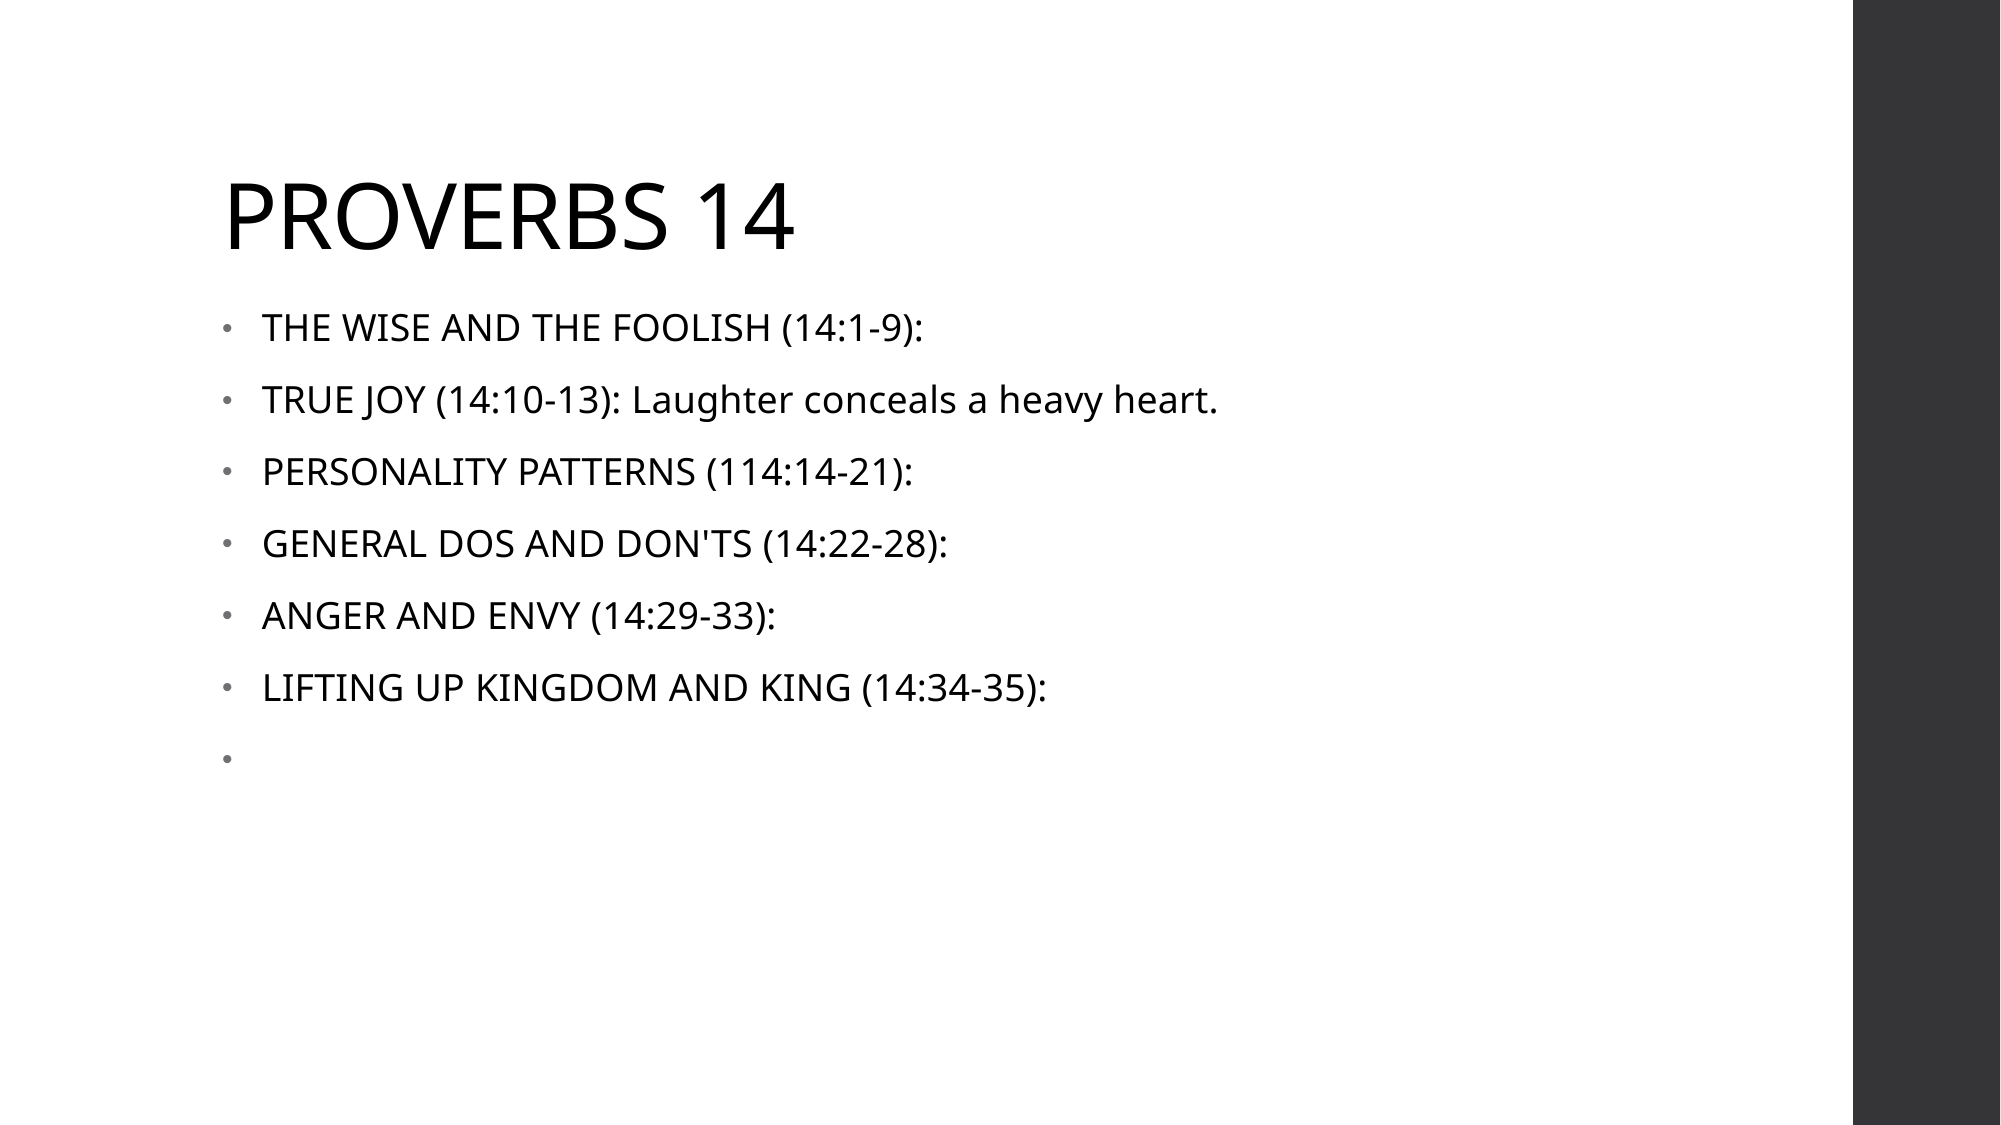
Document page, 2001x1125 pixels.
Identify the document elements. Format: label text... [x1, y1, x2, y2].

title PROVERBS 14 [206, 60, 1797, 278]
list THE WISE AND THE FOOLISH (14:1-9): TRUE JOY (14:10-13): Laughter conceals a heavy heart. PERSONALITY PATTERNS (114:14-21): GENERAL DOS AND DON'TS (14:22-28): ANGER AND ENVY (14:29-33): LIFTING UP KINGDOM AND KING (14:34-35): [206, 299, 1617, 1014]
